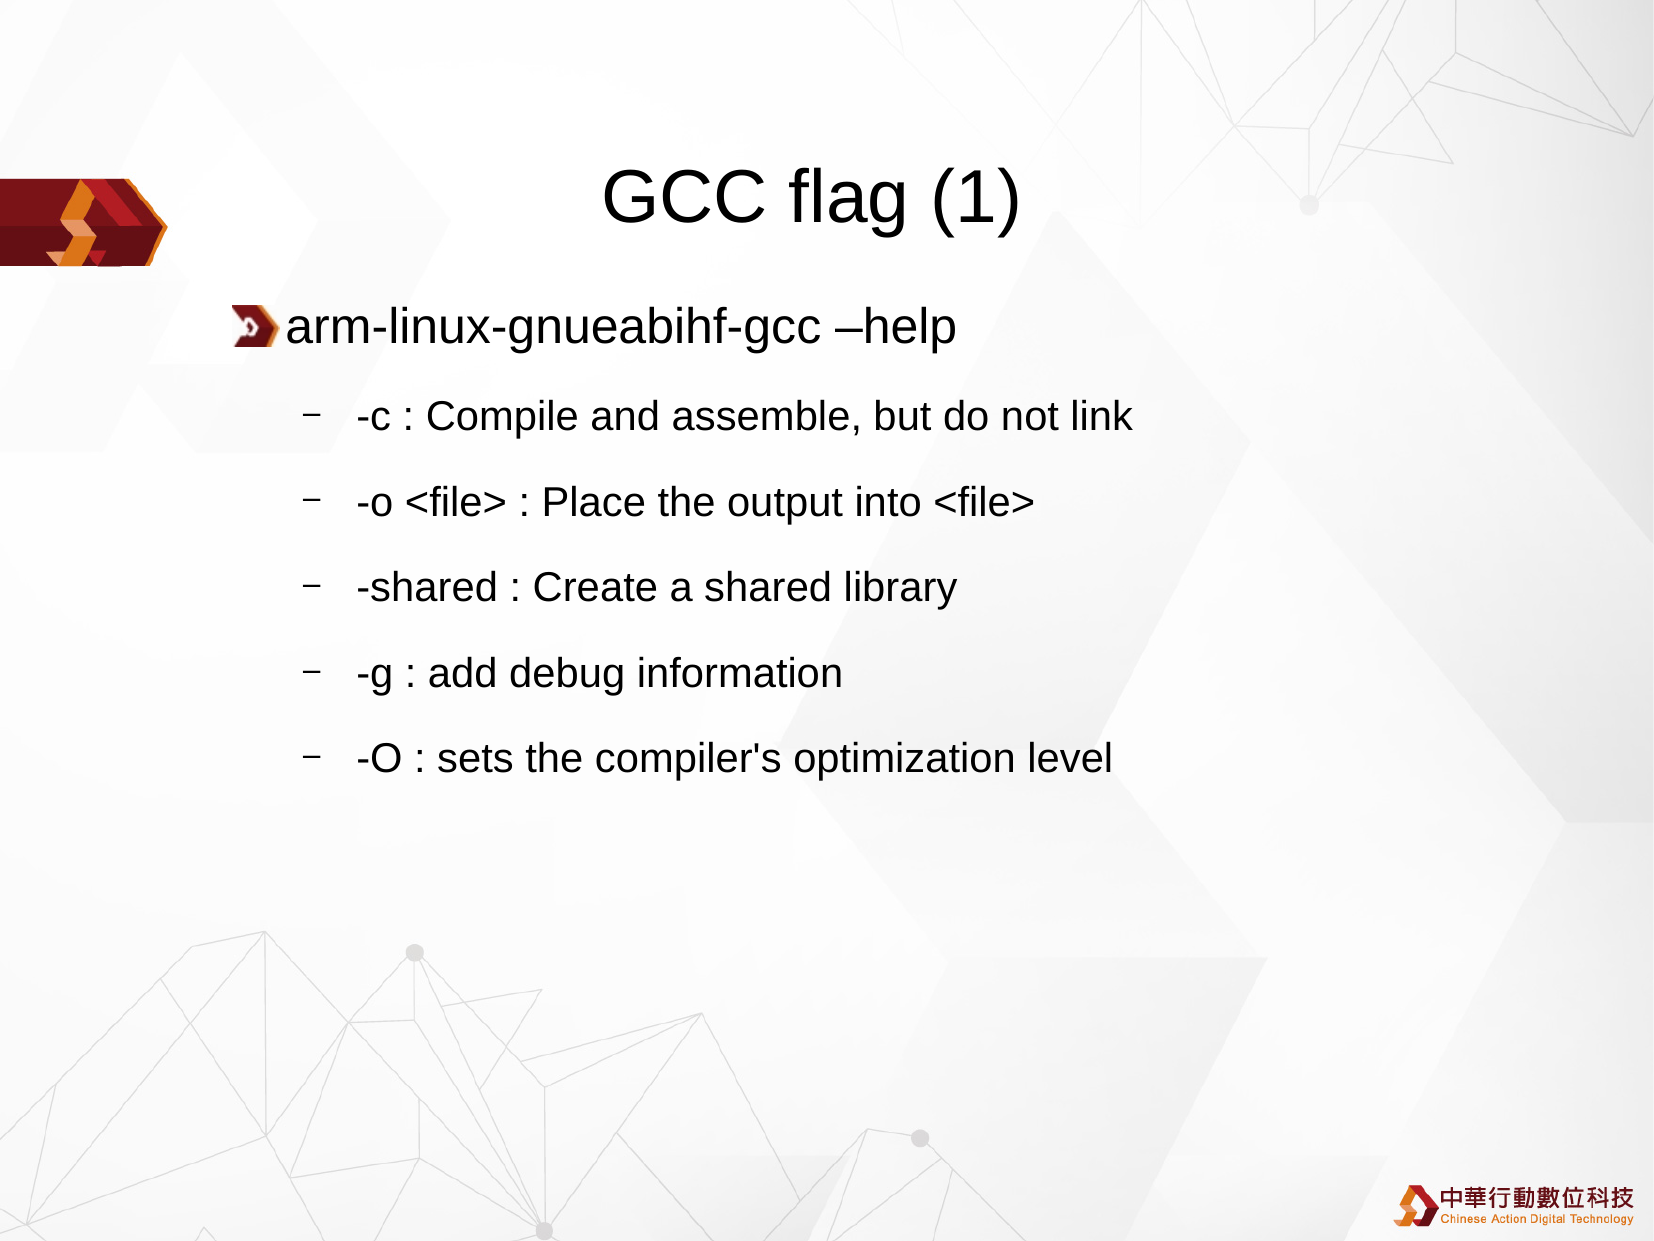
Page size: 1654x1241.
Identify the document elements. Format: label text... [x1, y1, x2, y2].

title GCC flag (1) [118, 112, 1506, 281]
picture [0, 0, 1654, 1241]
list arm-linux-gnueabihf-gcc –help -c : Compile and assemble, but do not link -o <file> : Place the output into <file> -shared : Create a shared library -g : add debug information -O : sets the compiler's optimization level [184, 298, 1638, 1056]
